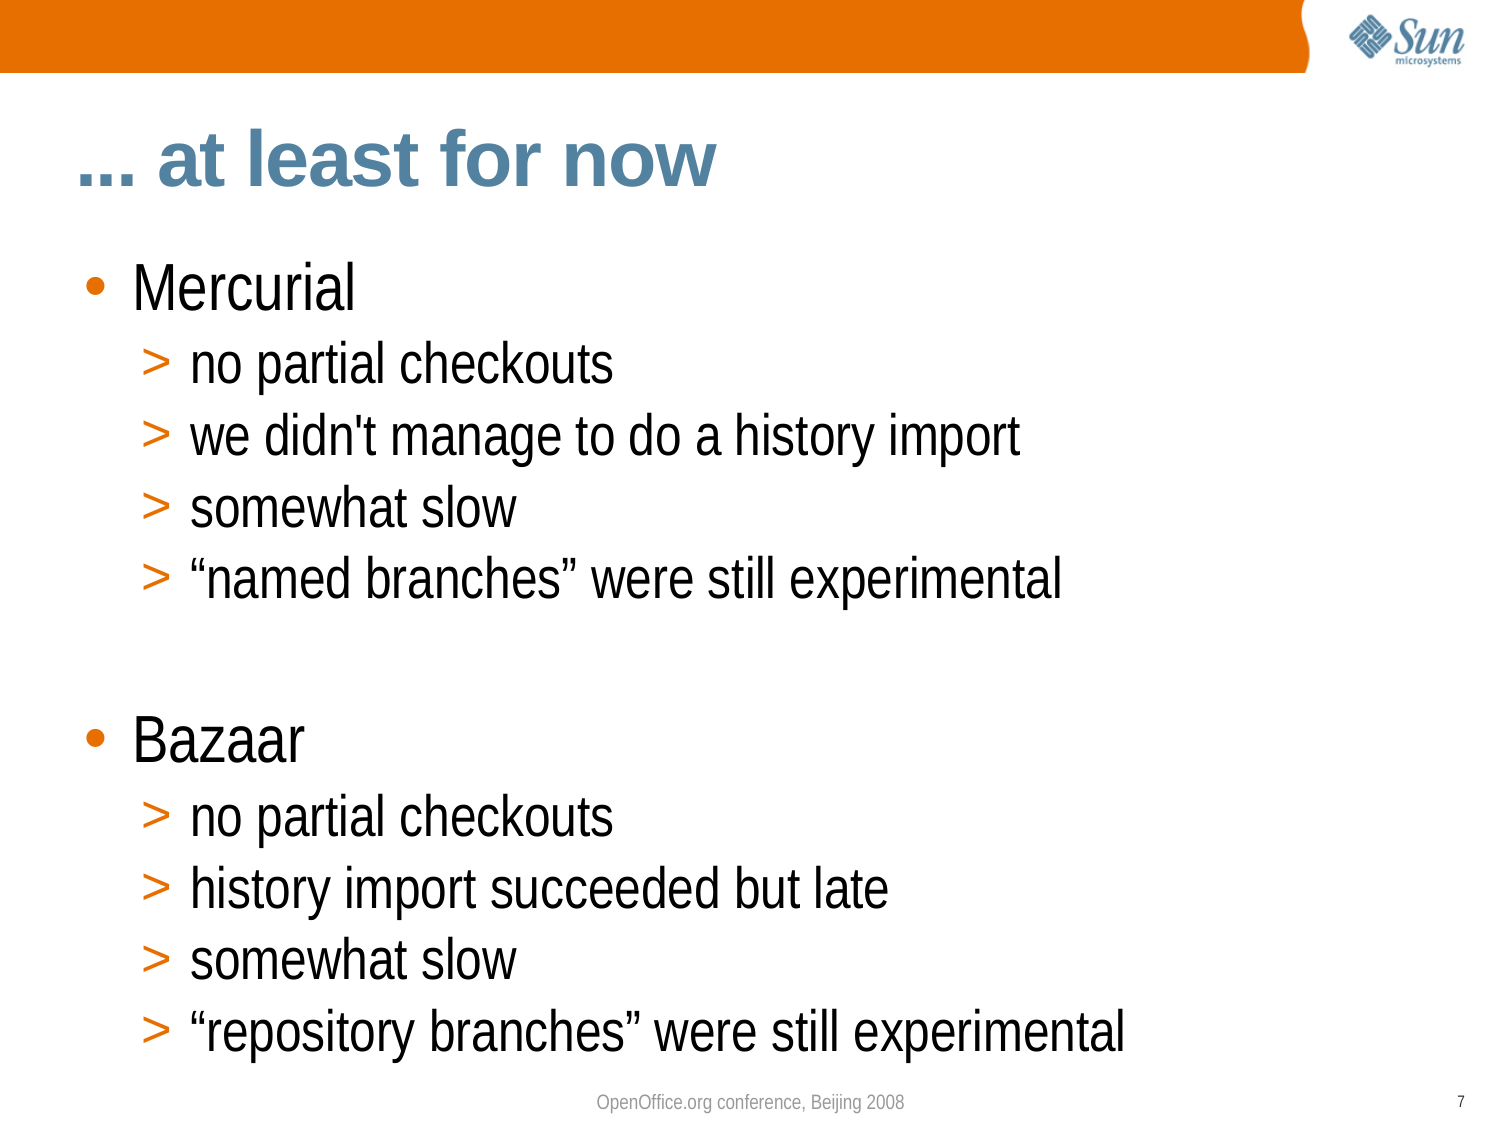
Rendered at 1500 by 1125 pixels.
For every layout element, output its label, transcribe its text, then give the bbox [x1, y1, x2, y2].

list Mercurial no partial checkouts we didn't manage to do a history import somewhat slow “named branches” were still experimental Bazaar no partial checkouts history import succeeded but late somewhat slow “repository branches” were still experimental [64, 258, 1401, 1125]
title ... at least for now [75, 123, 1437, 227]
picture [0, 0, 1500, 73]
